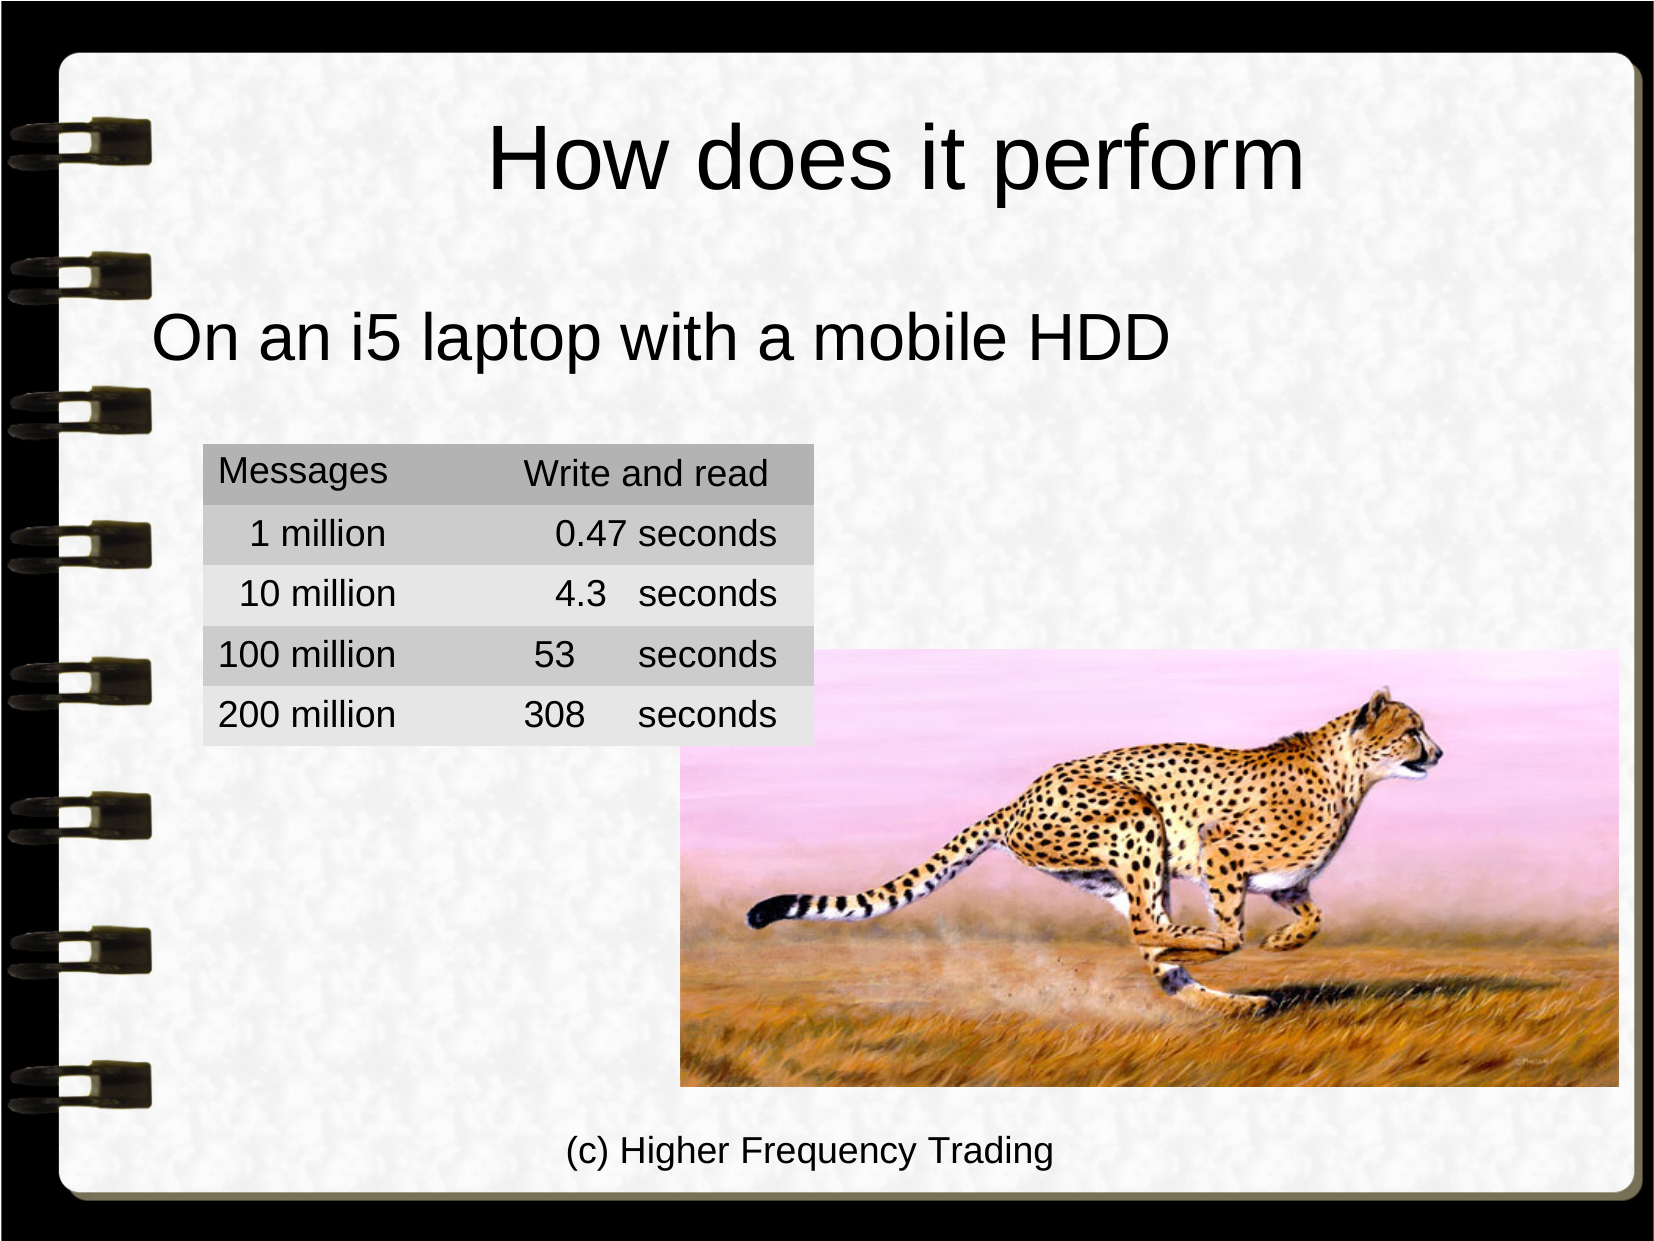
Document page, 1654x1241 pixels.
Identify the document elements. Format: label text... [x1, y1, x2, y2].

picture [1, 1, 1654, 1241]
table_cell 1 million [203, 505, 509, 565]
table_cell 53 seconds [509, 626, 814, 686]
table_cell 10 million [203, 565, 509, 626]
table_cell 308 seconds [509, 686, 814, 746]
table_cell 4.3 seconds [509, 565, 814, 626]
table_cell 0.47 seconds [509, 505, 814, 565]
list On an i5 laptop with a mobile HDD [151, 296, 1606, 1016]
table_header Messages [203, 444, 509, 505]
title How does it perform [153, 52, 1641, 260]
table_cell 100 million [203, 626, 509, 686]
table_header Write and read [509, 444, 814, 505]
table_cell 200 million [203, 686, 509, 746]
